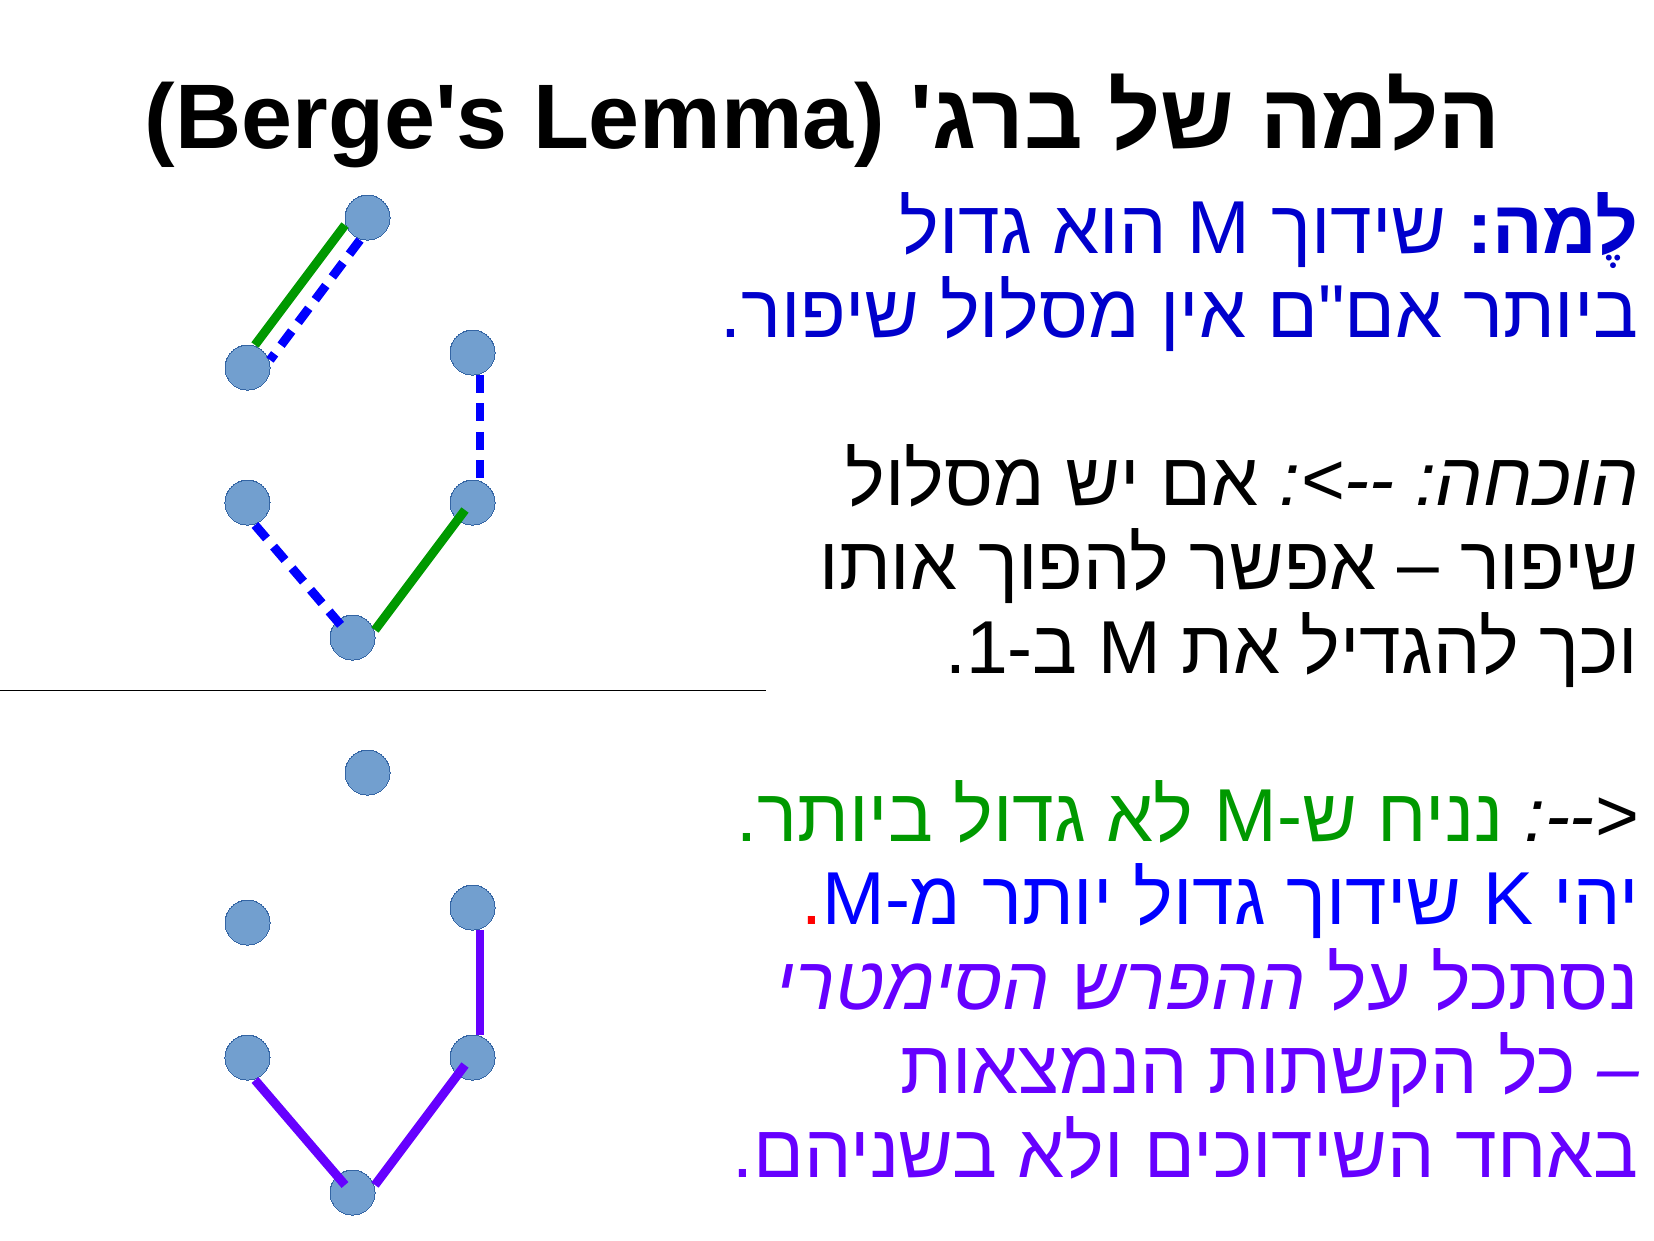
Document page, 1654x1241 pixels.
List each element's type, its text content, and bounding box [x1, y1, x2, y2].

text_box [224, 480, 271, 526]
text_box [224, 1035, 271, 1081]
text_box [225, 900, 271, 946]
text_box [345, 750, 391, 796]
text_box [450, 480, 496, 526]
text_box [345, 195, 391, 241]
text_box [330, 615, 376, 661]
text_box [450, 885, 496, 931]
title הלמה של ברג' (Berge's Lemma) [11, 0, 1636, 241]
text_box [450, 1035, 496, 1081]
text_box [225, 345, 271, 391]
text_box לֶמה: שידוך M הוא גדול ביותר אם"ם אין מסלול שיפור. הוכחה: -->: אם יש מסלול שיפור – אפשר להפוך אותו וכך להגדיל את M ב-1. <--: נניח ש-M לא גדול ביותר. יהי K שידוך גדול יותר מ-M. נסתכל על ההפרש הסימטרי – כל הקשתות הנמצאות באחד השידוכים ולא בשניהם. [705, 177, 1654, 1241]
text_box [330, 1170, 376, 1216]
text_box [450, 330, 496, 376]
